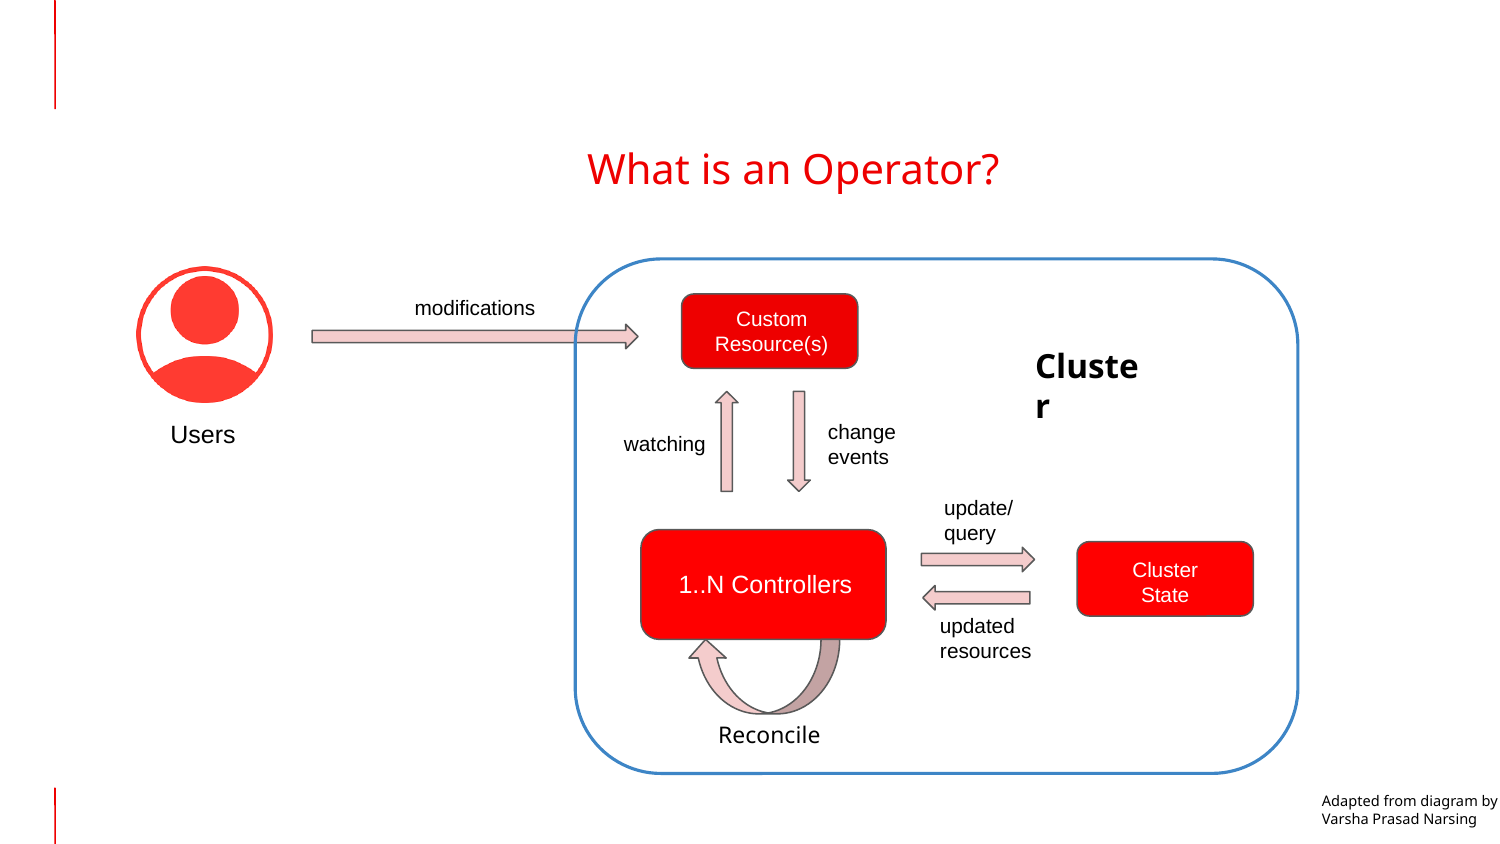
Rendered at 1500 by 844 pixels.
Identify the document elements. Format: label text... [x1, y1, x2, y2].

text_box modifications [399, 280, 553, 328]
text_box updated resources [925, 597, 1053, 646]
text_box [921, 547, 1035, 572]
text_box [312, 330, 574, 343]
title What is an Operator? [259, 127, 1328, 247]
text_box change events [812, 403, 920, 452]
text_box Custom Resource(s) [690, 290, 853, 360]
picture [136, 266, 273, 403]
text_box [640, 529, 887, 705]
text_box Users [155, 403, 283, 452]
text_box Cluster [1019, 330, 1167, 396]
text_box 1..N Controllers [663, 553, 885, 619]
text_box [787, 391, 811, 492]
text_box Adapted from diagram by Varsha Prasad Narsing [1306, 777, 1500, 814]
text_box update/query [929, 479, 1032, 528]
text_box [1077, 541, 1254, 617]
text_box [681, 294, 858, 369]
text_box [922, 585, 1030, 600]
text_box [715, 391, 739, 492]
text_box Reconcile [703, 705, 850, 761]
text_box [577, 324, 639, 349]
text_box watching [608, 415, 729, 464]
text_box Cluster State [1092, 541, 1239, 607]
